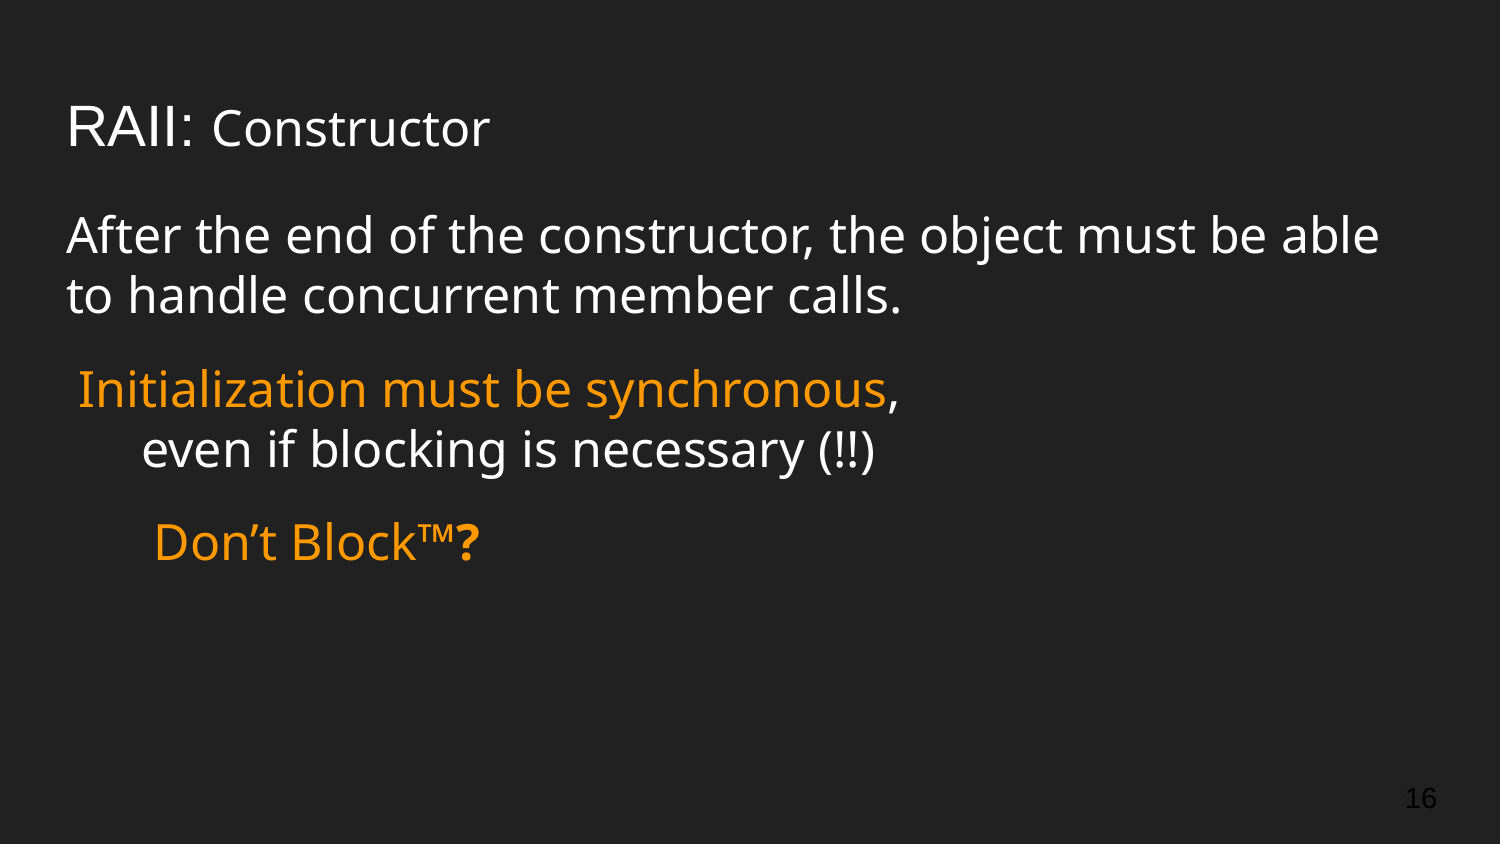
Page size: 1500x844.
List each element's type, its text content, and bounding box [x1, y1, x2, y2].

list After the end of the constructor, the object must be able to handle concurrent member calls. Initialization must be synchronous, even if blocking is necessary (!!) Don’t Block™? [51, 189, 1449, 750]
title RAII: Constructor [51, 72, 1449, 167]
slide_number <number> [1389, 764, 1480, 830]
